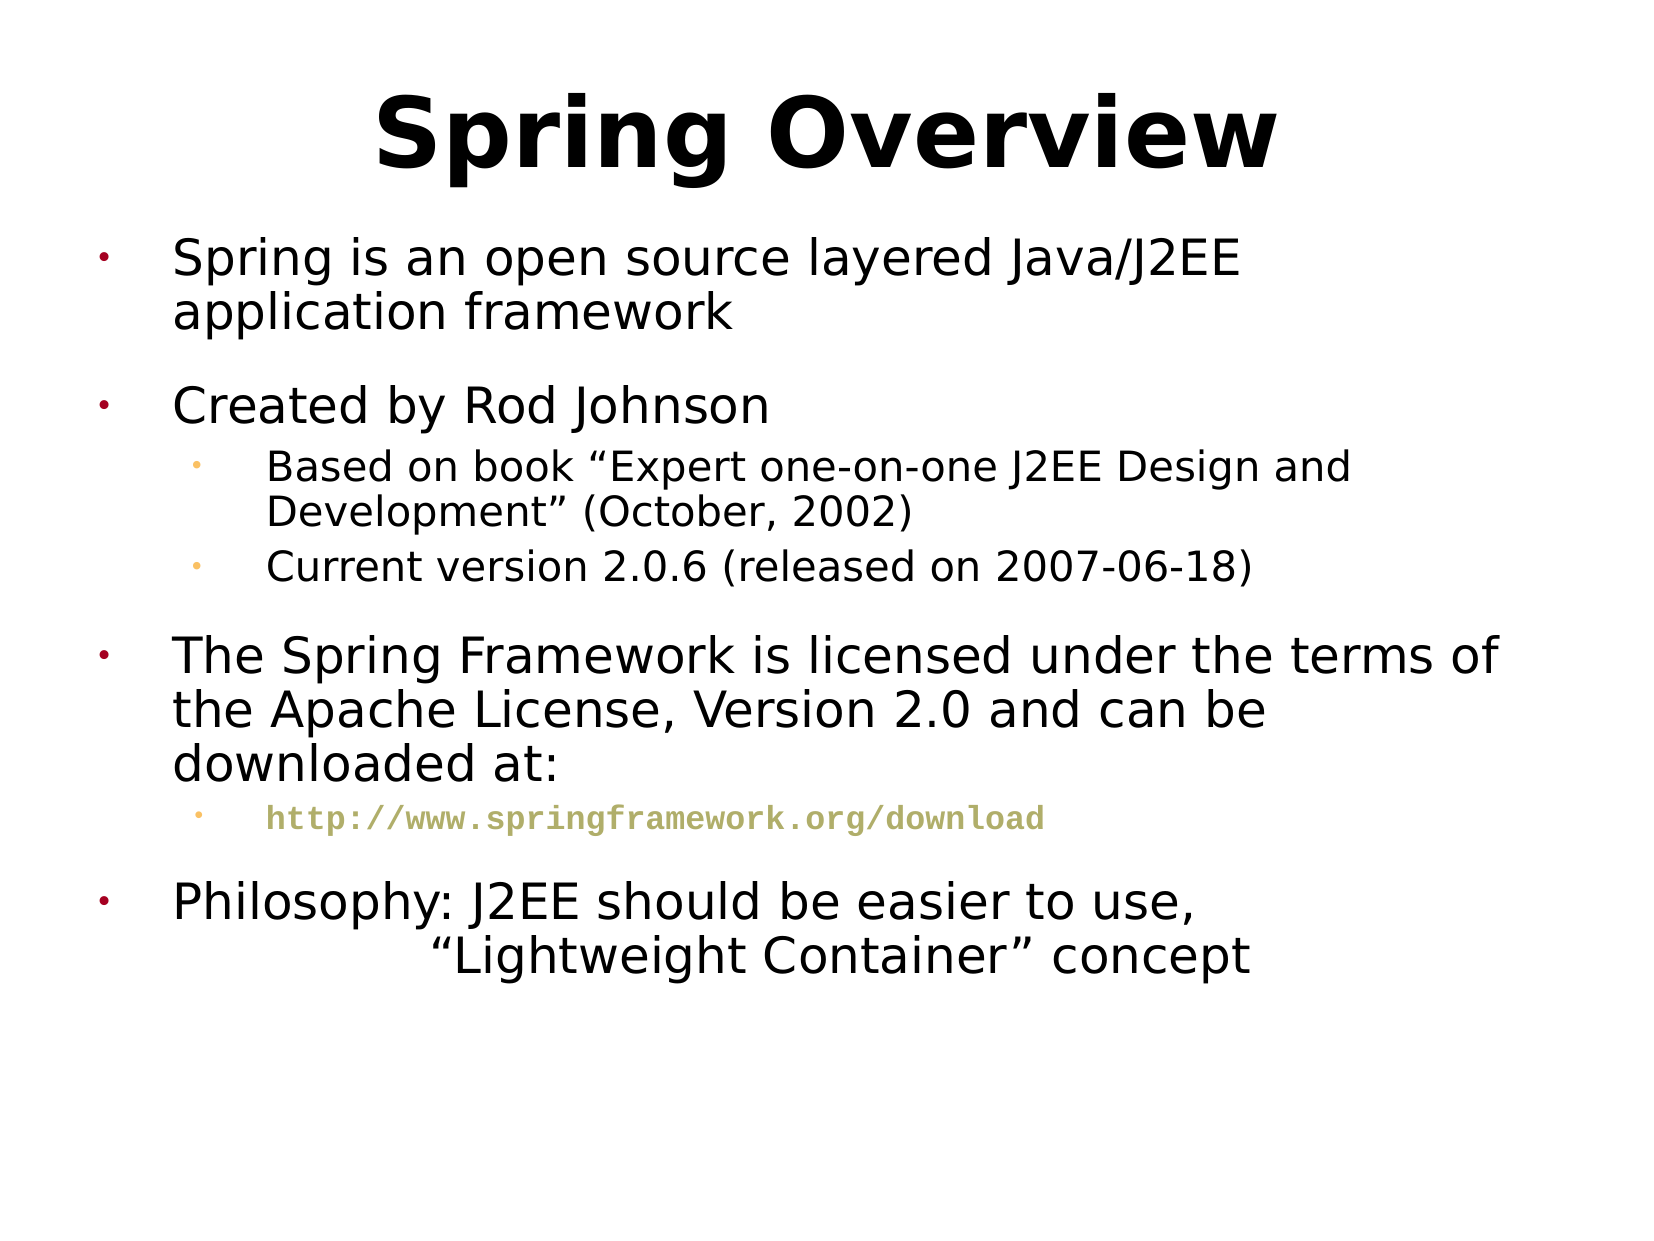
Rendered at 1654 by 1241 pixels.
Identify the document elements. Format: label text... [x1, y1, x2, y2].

list Spring is an open source layered Java/J2EE application framework Created by Rod Johnson Based on book “Expert one-on-one J2EE Design and Development” (October, 2002) Current version 2.0.6 (released on 2007-06-18) The Spring Framework is licensed under the terms of the Apache License, Version 2.0 and can be downloaded at: http://www.springframework.org/download Philosophy: J2EE should be easier to use, “Lightweight Container” concept [82, 225, 1538, 1186]
title Spring Overview [82, 49, 1571, 196]
